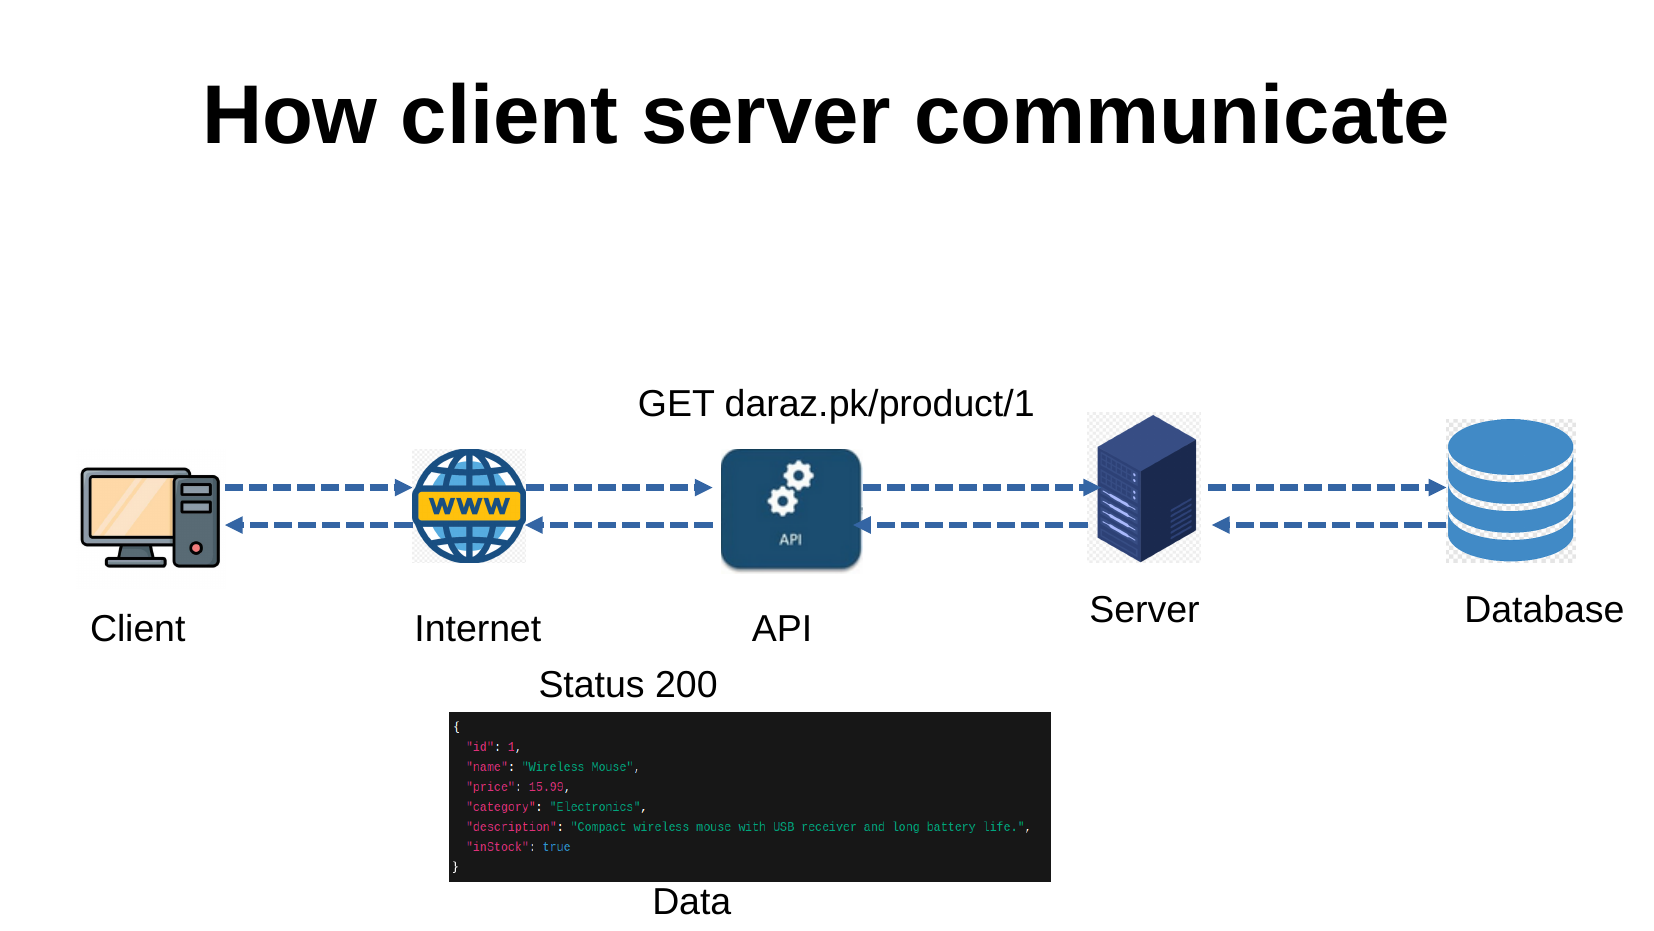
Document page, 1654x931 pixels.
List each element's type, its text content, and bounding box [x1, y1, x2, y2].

text_box Internet [399, 600, 557, 657]
text_box Database [1449, 580, 1640, 638]
picture [412, 449, 526, 563]
picture [449, 712, 1051, 882]
picture [721, 449, 863, 574]
text_box Client [75, 600, 201, 657]
picture [1446, 419, 1576, 563]
title How client server communicate [82, 37, 1571, 193]
text_box Status 200 [523, 655, 733, 713]
text_box GET daraz.pk/product/1 [623, 375, 1051, 432]
text_box Data [637, 873, 747, 931]
text_box API [737, 600, 828, 657]
text_box Server [1074, 580, 1215, 638]
picture [76, 449, 226, 589]
picture [1087, 412, 1201, 563]
